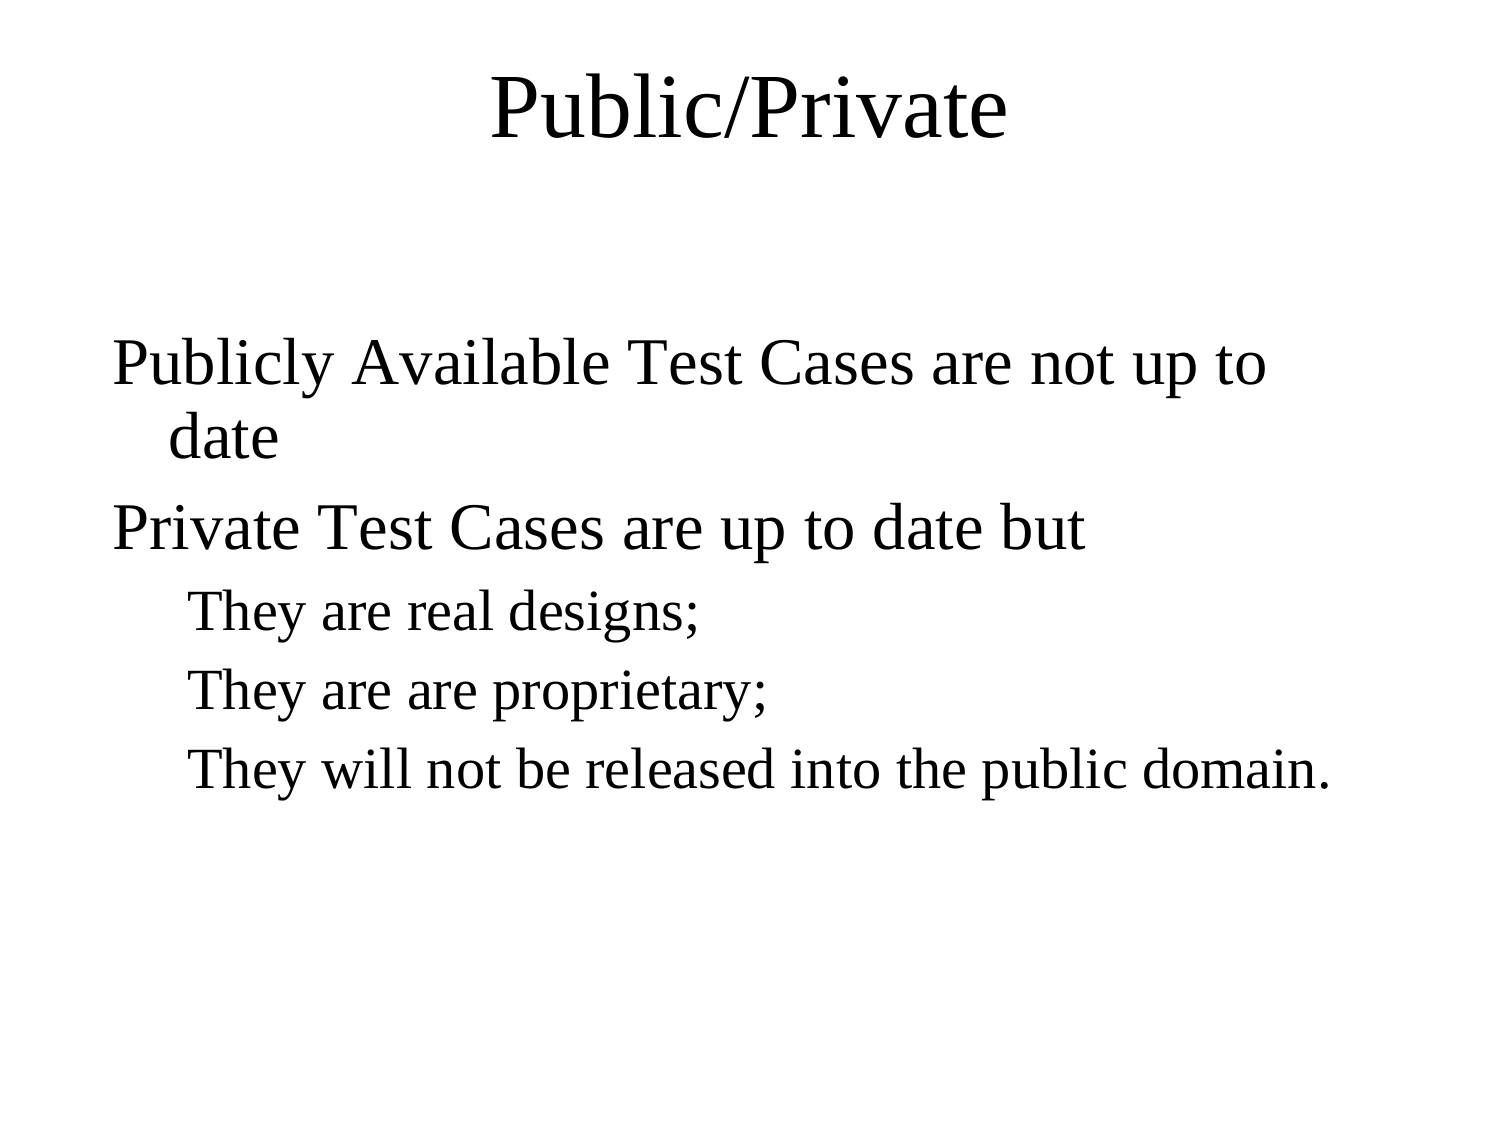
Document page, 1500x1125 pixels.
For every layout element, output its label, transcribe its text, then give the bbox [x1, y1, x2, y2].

title Public/Private [112, 19, 1388, 193]
list Publicly Available Test Cases are not up to date Private Test Cases are up to date but They are real designs; They are are proprietary; They will not be released into the public domain. [112, 324, 1388, 986]
